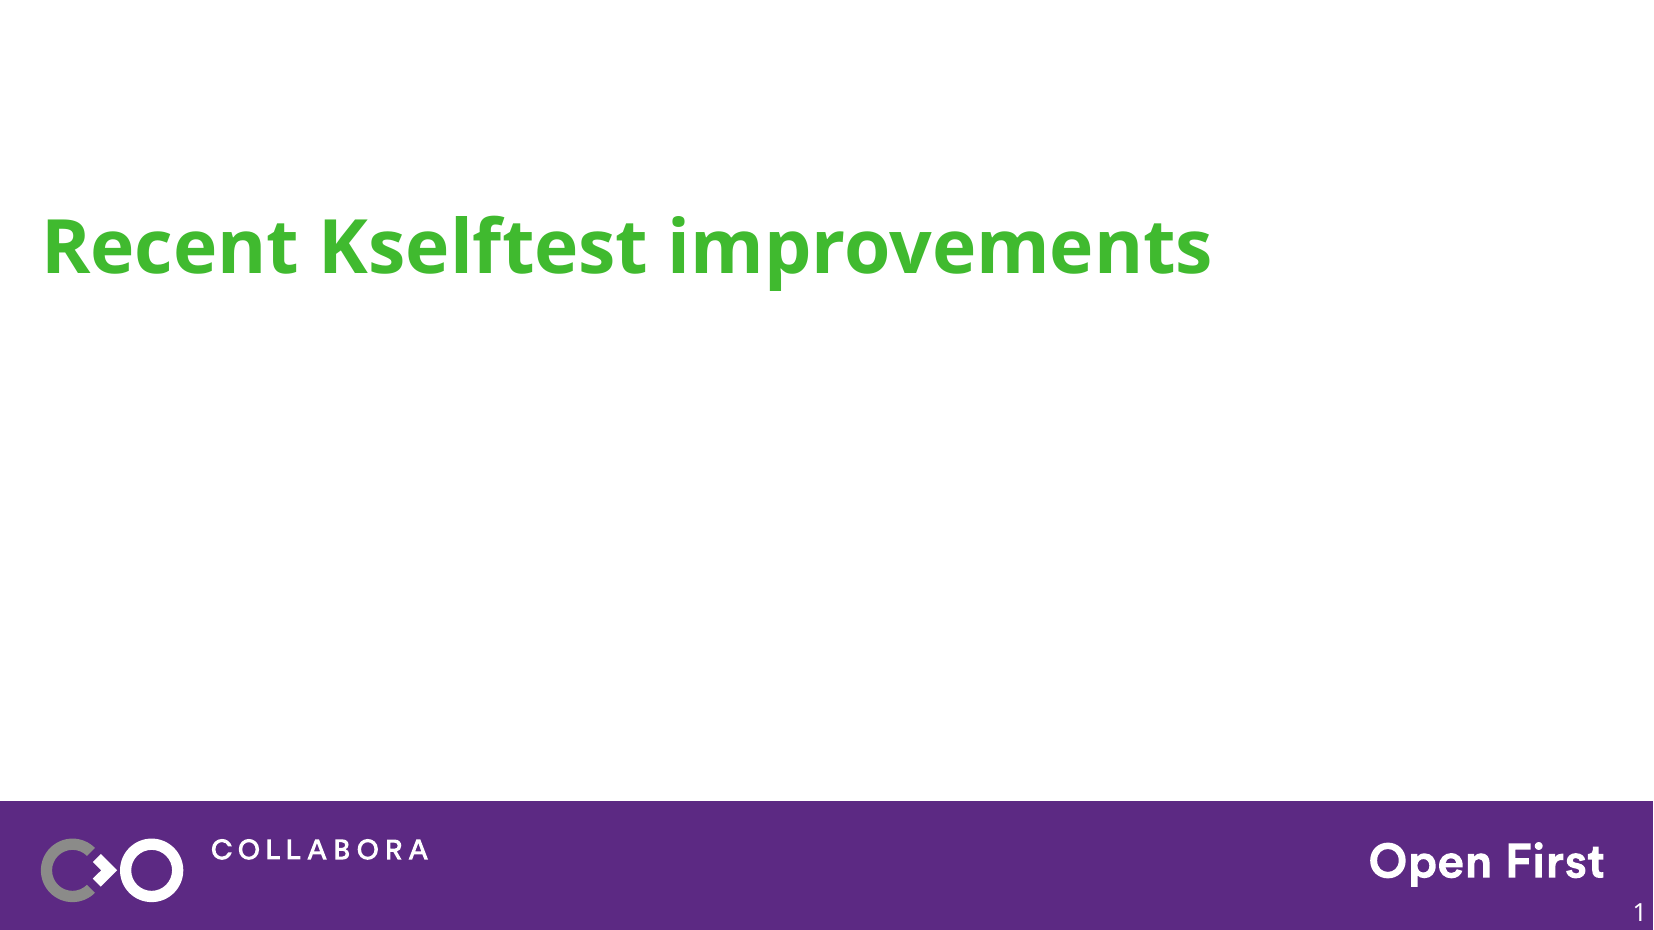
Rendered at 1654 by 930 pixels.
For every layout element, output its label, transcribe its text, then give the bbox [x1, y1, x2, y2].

title Recent Kselftest improvements [41, 132, 1428, 357]
